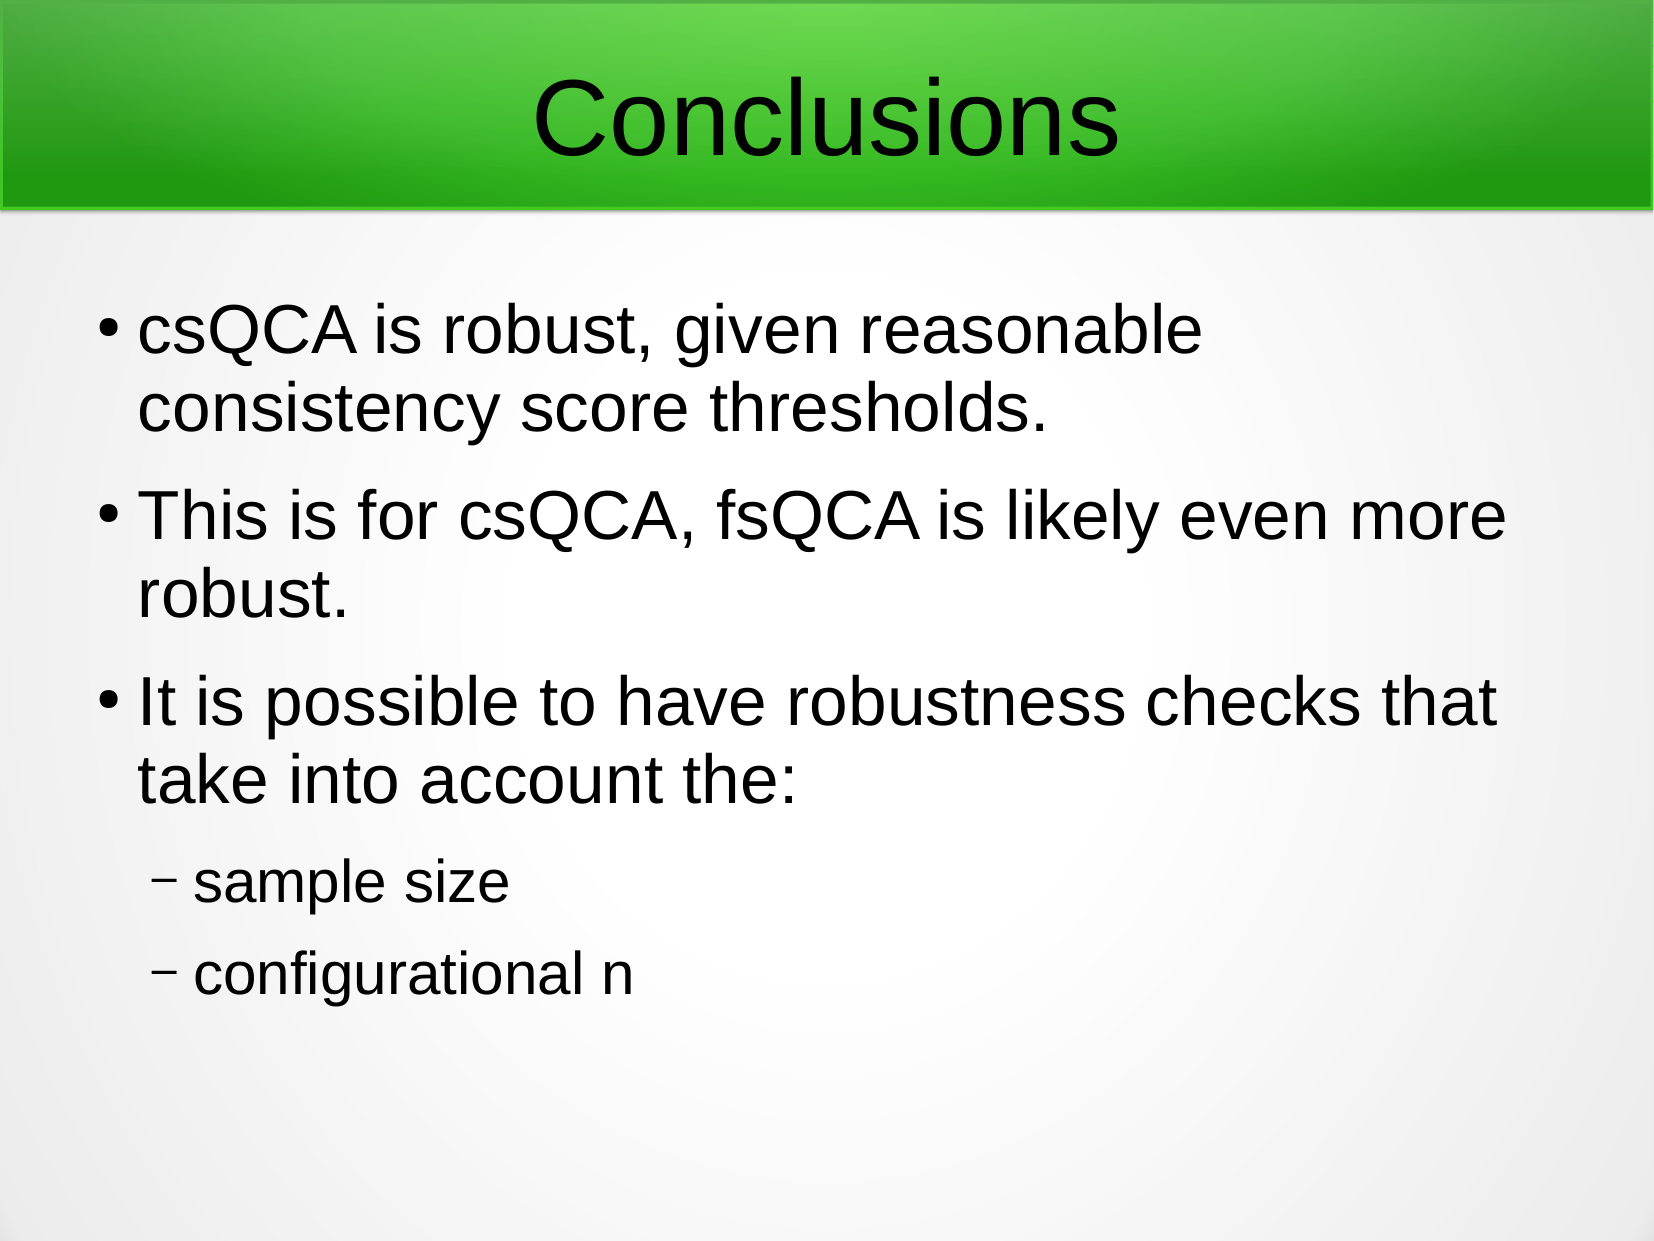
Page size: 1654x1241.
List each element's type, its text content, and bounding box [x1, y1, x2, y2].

title Conclusions [82, 47, 1571, 189]
list csQCA is robust, given reasonable consistency score thresholds. This is for csQCA, fsQCA is likely even more robust. It is possible to have robustness checks that take into account the: sample size configurational n [82, 290, 1571, 1010]
